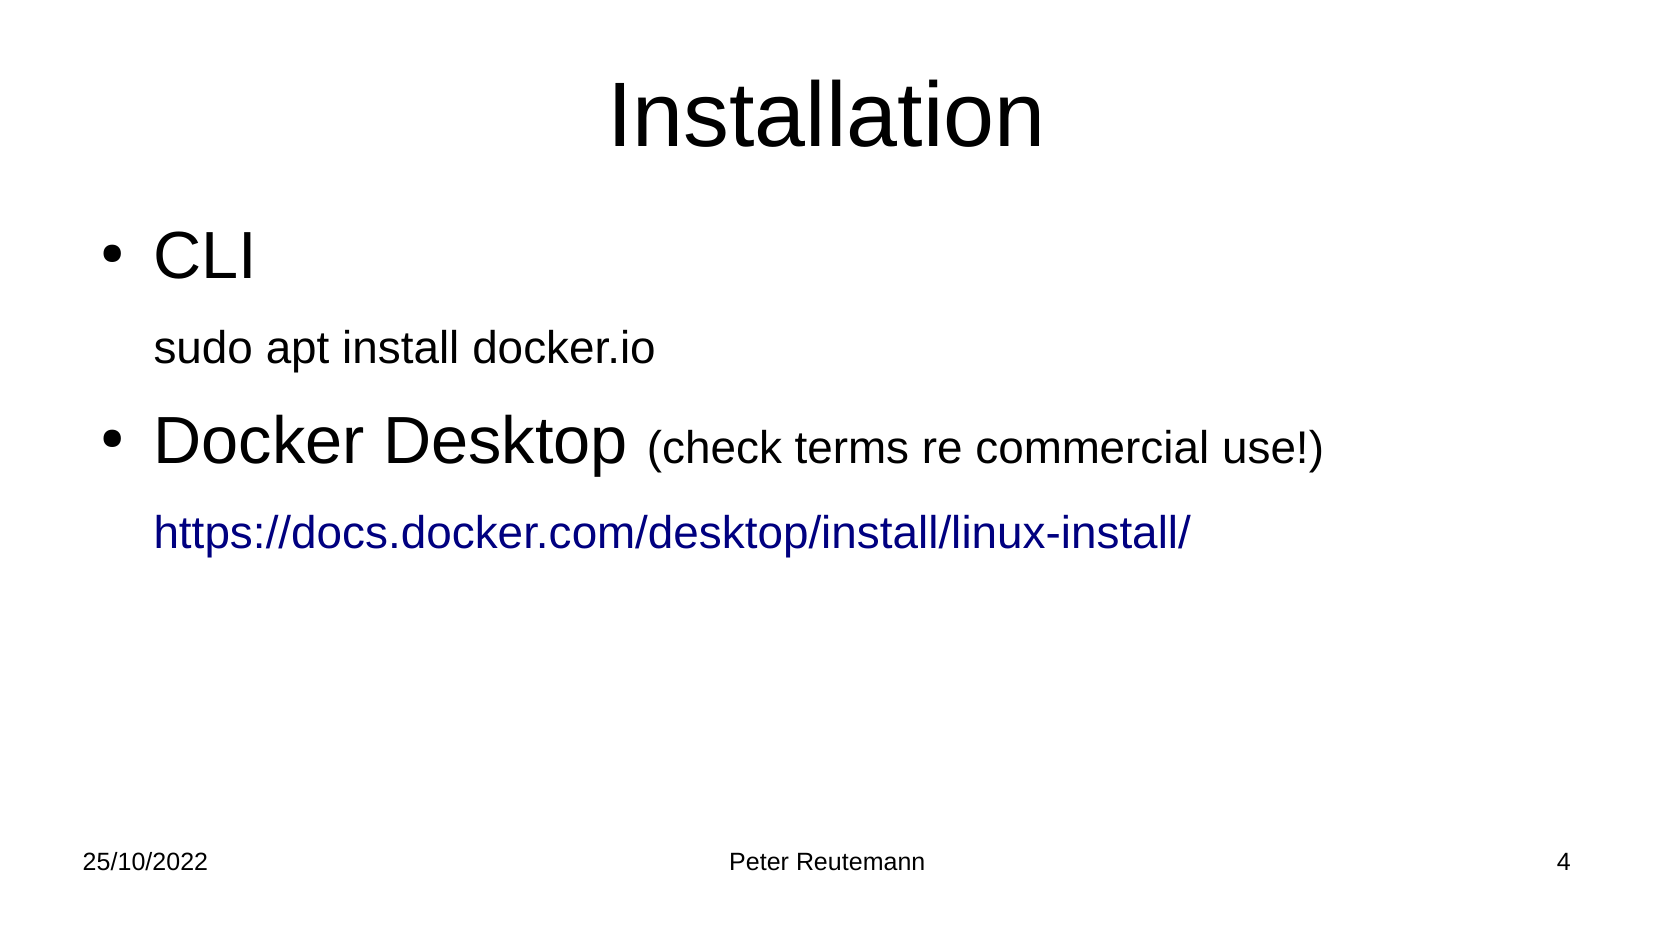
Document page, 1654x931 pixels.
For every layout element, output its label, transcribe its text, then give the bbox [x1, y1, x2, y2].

list CLI sudo apt install docker.io Docker Desktop (check terms re commercial use!) https://docs.docker.com/desktop/install/linux-install/ [82, 217, 1571, 758]
title Installation [82, 37, 1571, 193]
